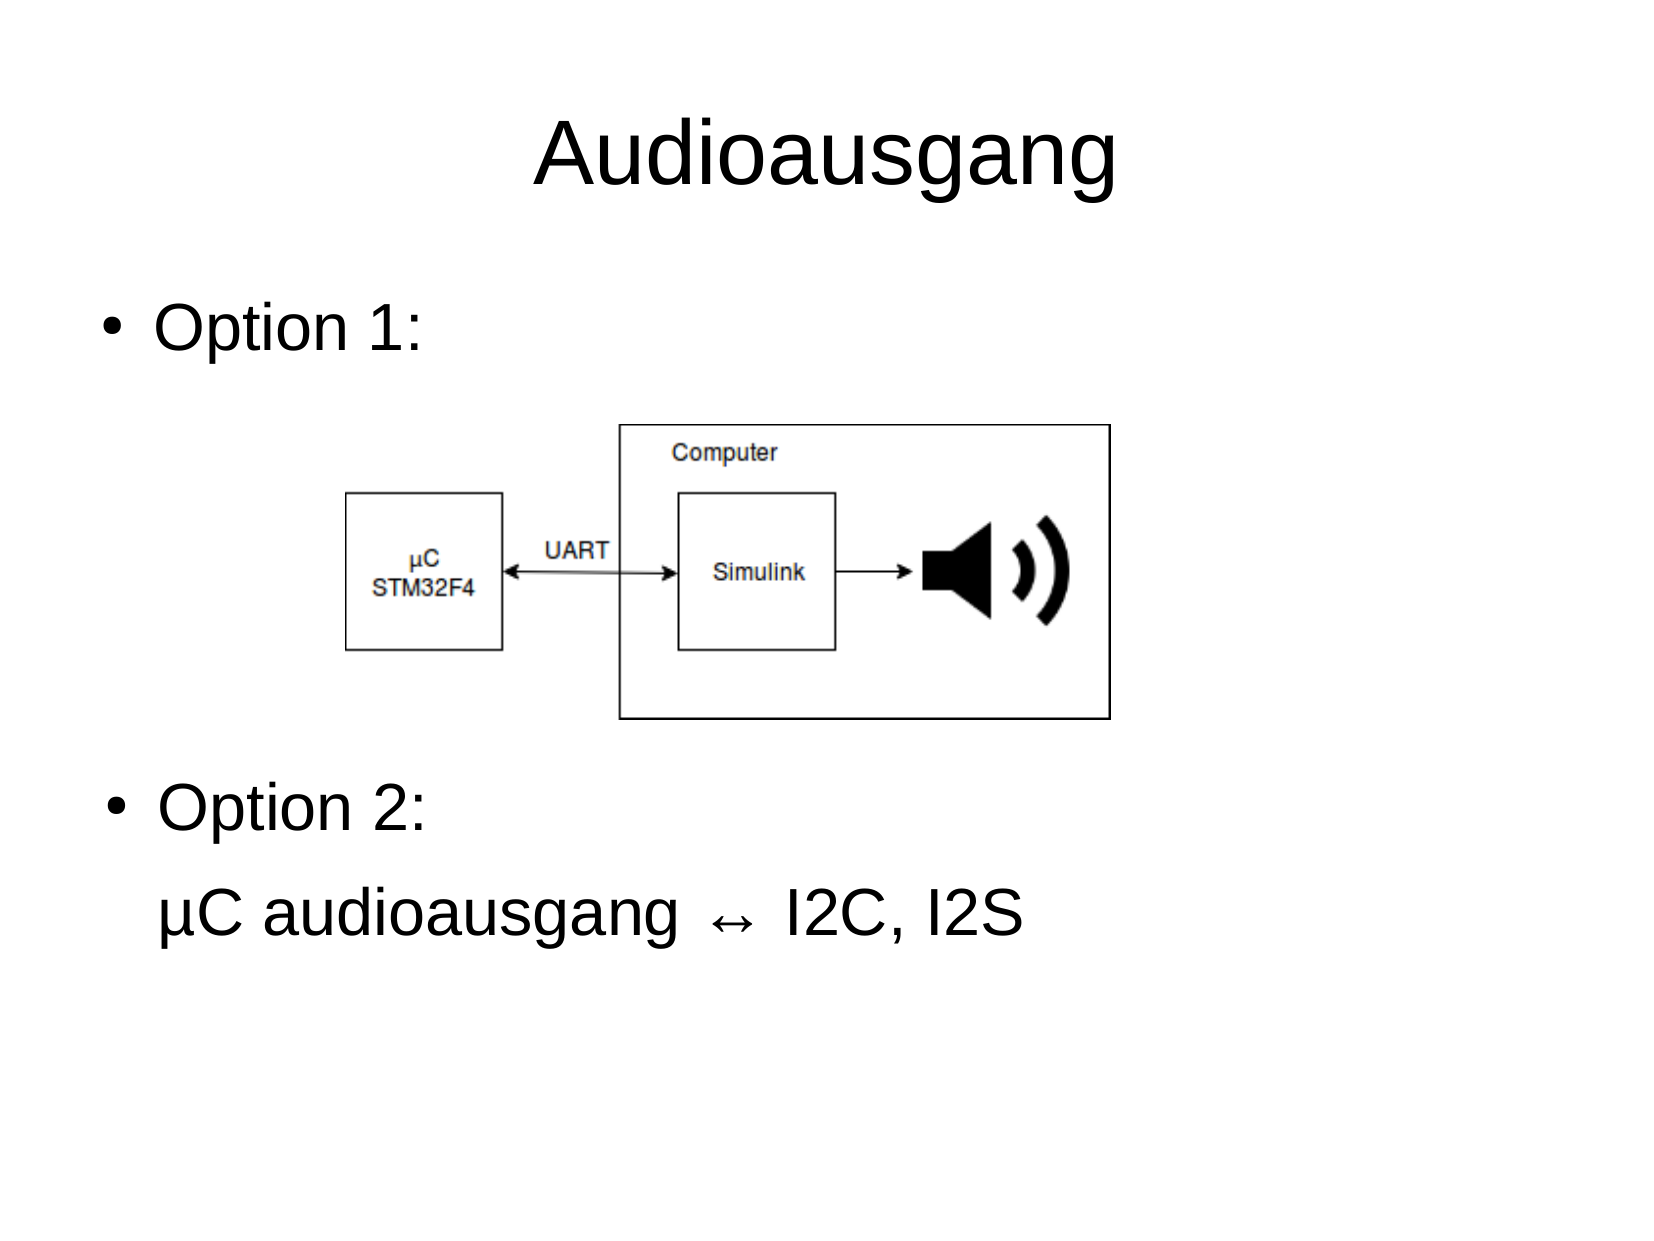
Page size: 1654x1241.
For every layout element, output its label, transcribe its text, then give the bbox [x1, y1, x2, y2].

title Audioausgang [82, 49, 1571, 257]
picture [345, 424, 1111, 721]
list Option 2: µC audioausgang ↔ I2C, I2S [86, 770, 1576, 1186]
list Option 1: [82, 290, 1571, 406]
